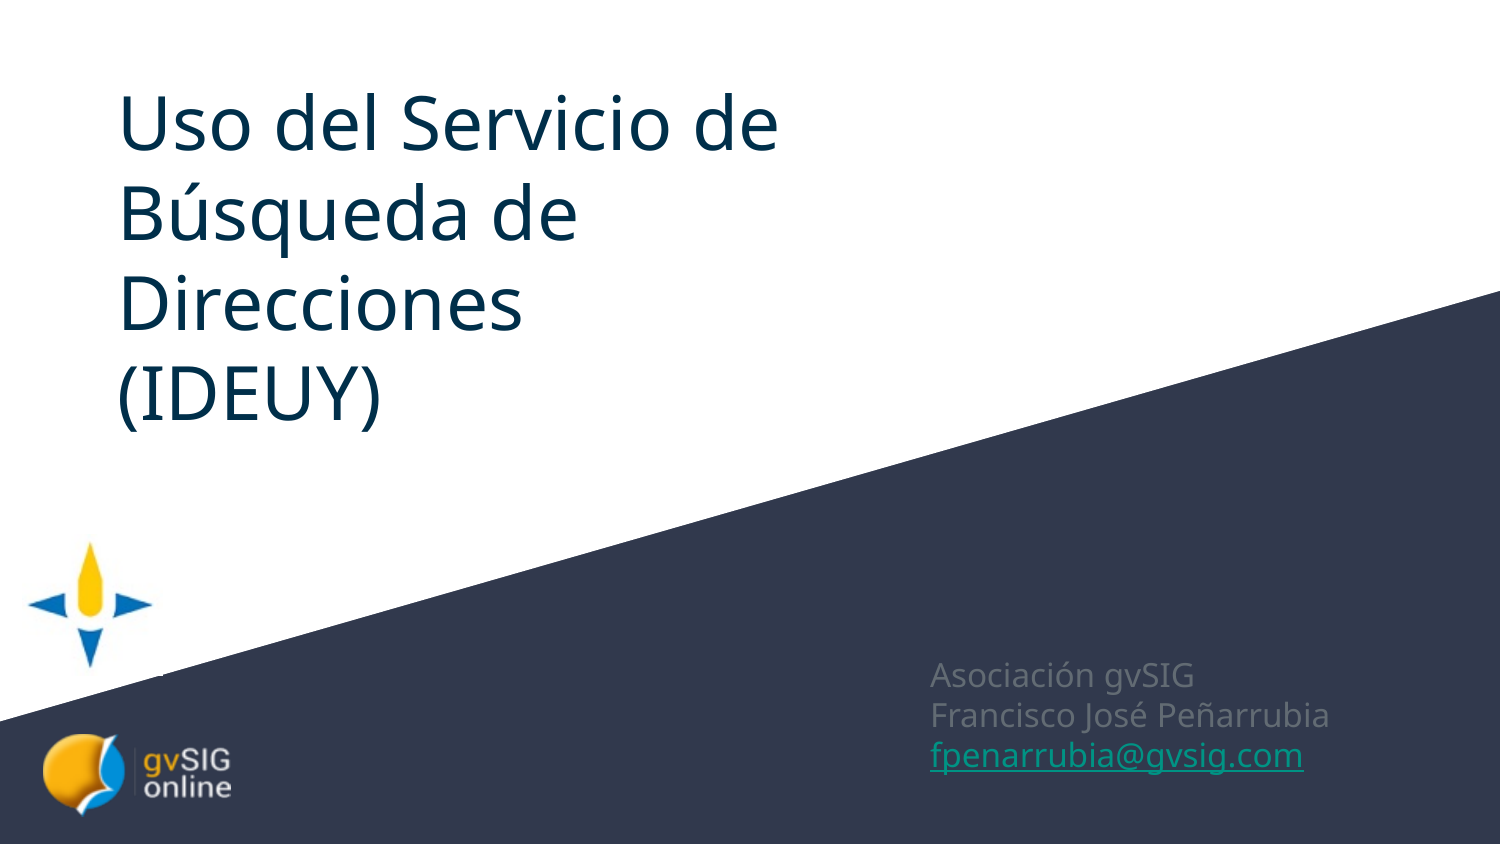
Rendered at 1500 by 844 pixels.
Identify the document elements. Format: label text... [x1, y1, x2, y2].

title Uso del Servicio de Búsqueda de Direcciones (IDEUY) [102, 60, 926, 320]
picture [43, 734, 231, 817]
picture [22, 534, 163, 676]
subtitle Asociación gvSIG Francisco José Peñarrubia fpenarrubia@gvsig.com [915, 638, 1490, 810]
